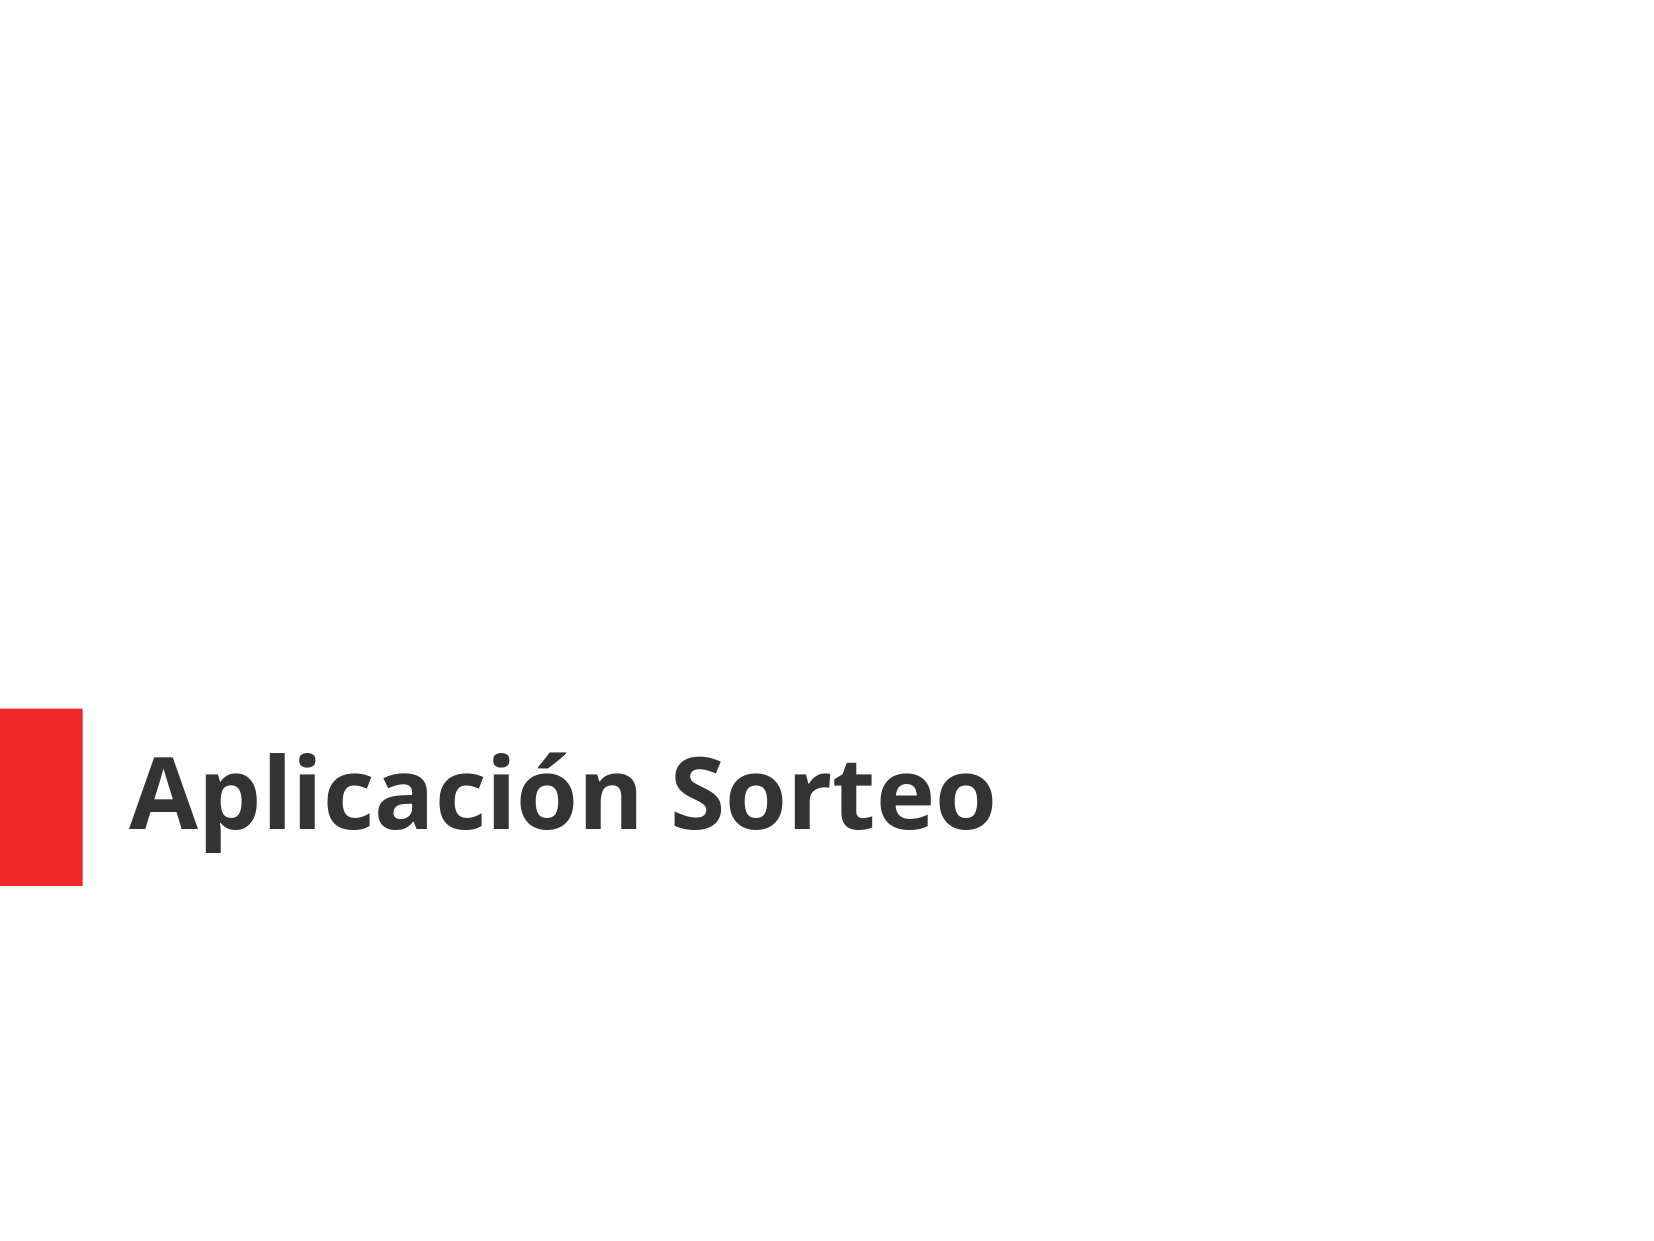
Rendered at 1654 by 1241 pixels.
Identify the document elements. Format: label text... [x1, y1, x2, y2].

title Aplicación Sorteo [129, 672, 1536, 909]
